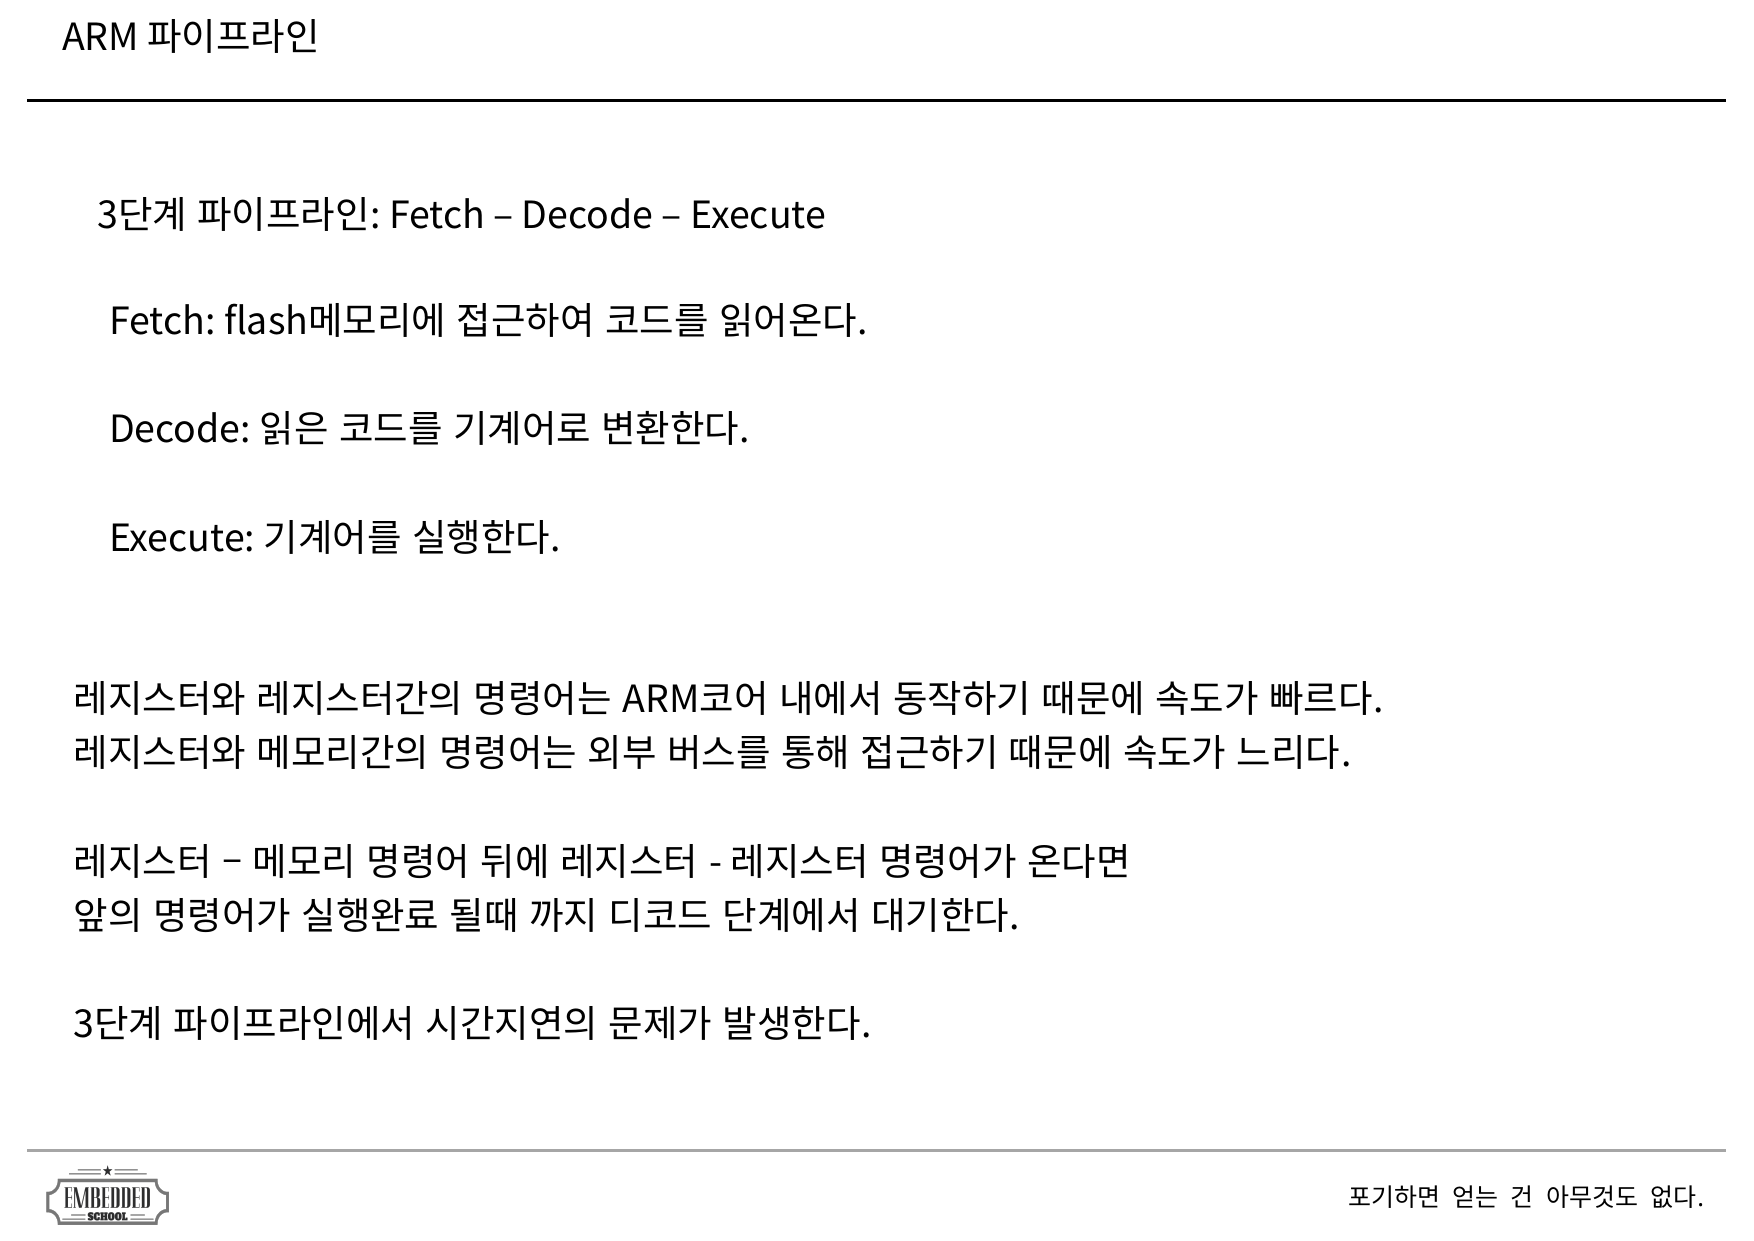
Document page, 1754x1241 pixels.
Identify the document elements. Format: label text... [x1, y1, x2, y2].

text_box Fetch: flash메모리에 접근하여 코드를 읽어온다. Decode: 읽은 코드를 기계어로 변환한다. Execute: 기계어를 실행한다. [94, 283, 1193, 570]
picture [27, 1164, 188, 1231]
text_box ARM 파이프라인 [47, 0, 556, 70]
text_box 3단계 파이프라인: Fetch – Decode – Execute [82, 177, 886, 260]
text_box 레지스터와 레지스터간의 명령어는 ARM코어 내에서 동작하기 때문에 속도가 빠르다. 레지스터와 메모리간의 명령어는 외부 버스를 통해 접근하기 때문에 속도가 느리다. 레지스터 – 메모리 명령어 뒤에 레지스터 - 레지스터 명령어가 온다면 앞의 명령어가 실행완료 될때 까지 디코드 단계에서 대기한다. 3단계 파이프라인에서 시간지연의 문제가 발생한다. [59, 661, 1548, 1057]
